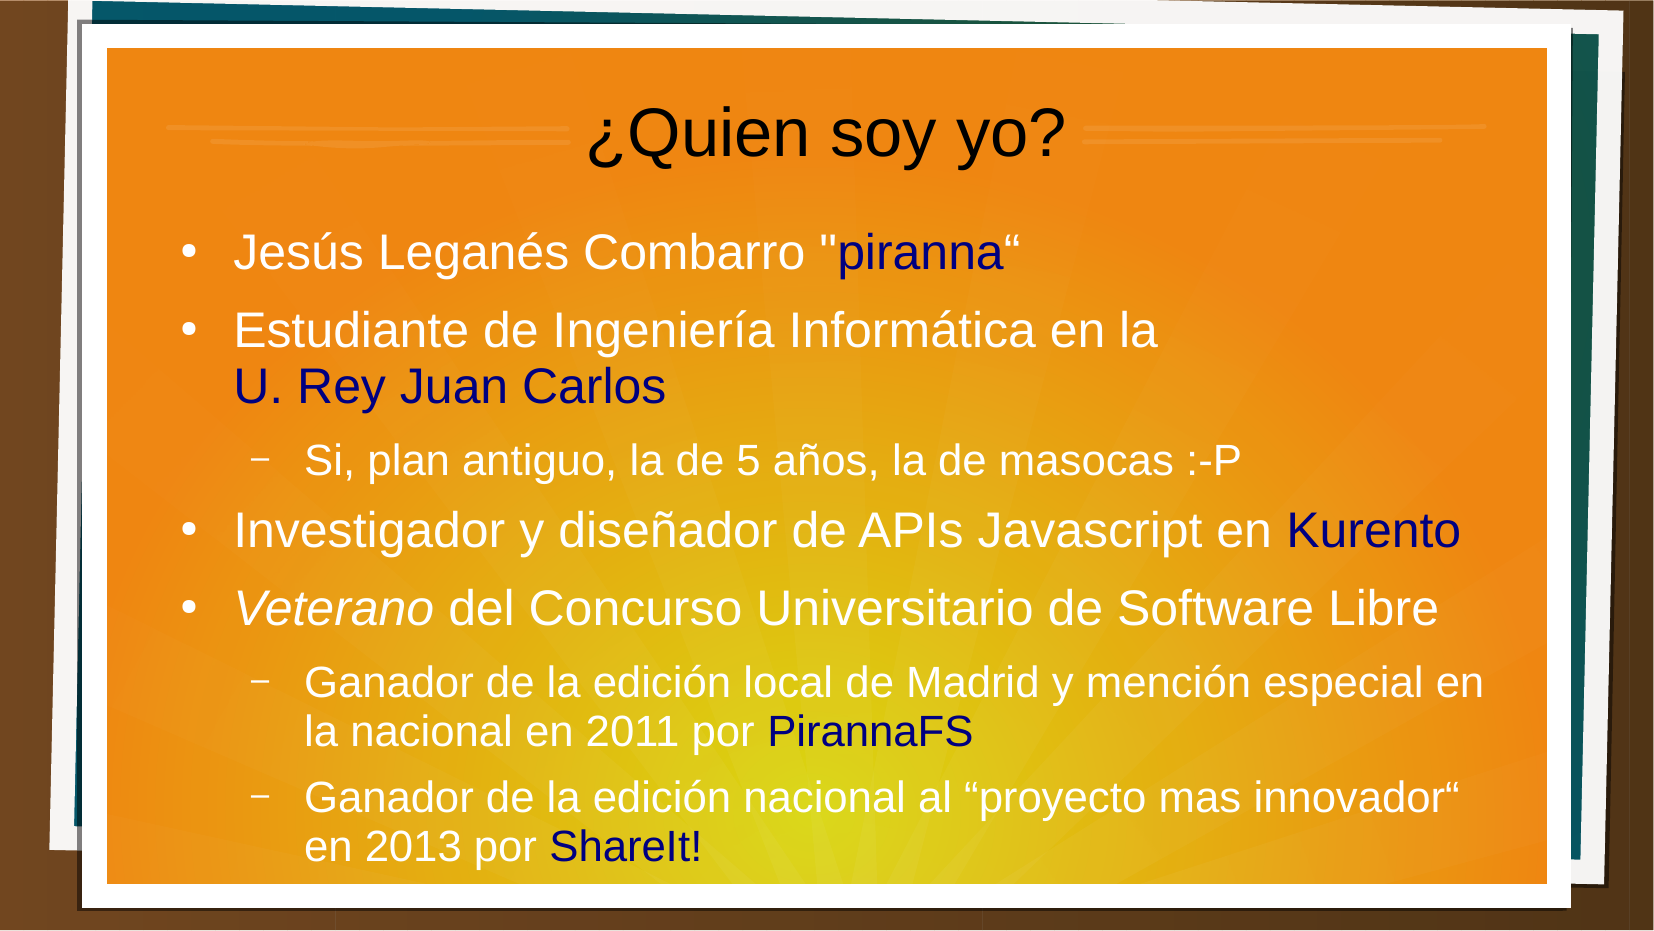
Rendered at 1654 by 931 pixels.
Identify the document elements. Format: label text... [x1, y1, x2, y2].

list Jesús Leganés Combarro "piranna“ Estudiante de Ingeniería Informática en la U. Rey Juan Carlos Si, plan antiguo, la de 5 años, la de masocas :-P Investigador y diseñador de APIs Javascript en Kurento Veterano del Concurso Universitario de Software Libre Ganador de la edición local de Madrid y mención especial en la nacional en 2011 por PirannaFS Ganador de la edición nacional al “proyecto mas innovador“ en 2013 por ShareIt! [162, 224, 1492, 931]
title ¿Quien soy yo? [566, 59, 1087, 207]
